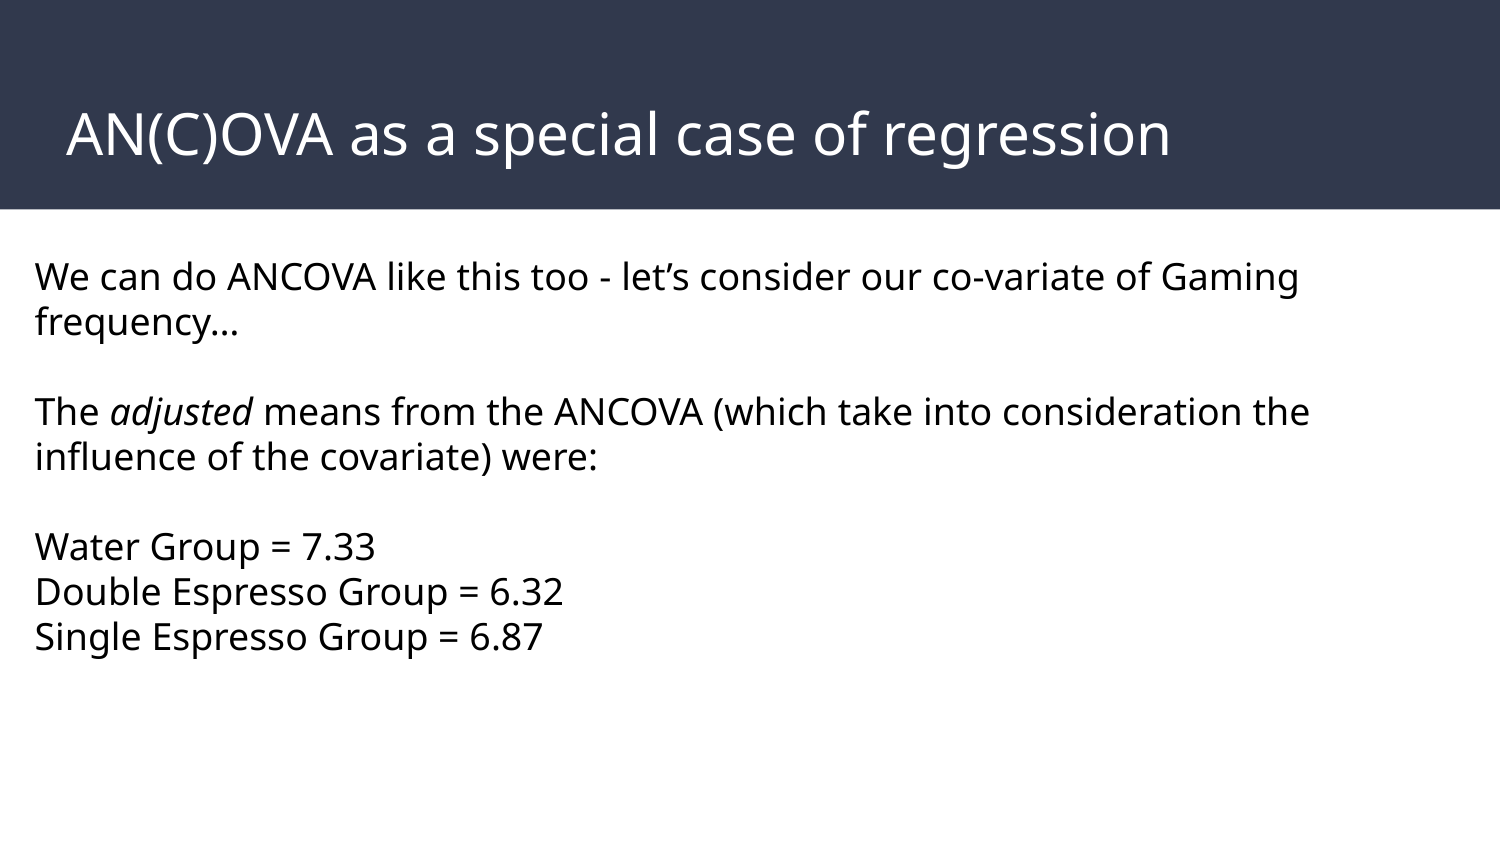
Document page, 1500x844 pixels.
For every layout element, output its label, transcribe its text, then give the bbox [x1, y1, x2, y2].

text_box We can do ANCOVA like this too - let’s consider our co-variate of Gaming frequency… The adjusted means from the ANCOVA (which take into consideration the influence of the covariate) were: Water Group = 7.33 Double Espresso Group = 6.32 Single Espresso Group = 6.87 [19, 237, 1475, 818]
title AN(C)OVA as a special case of regression [51, 82, 1449, 185]
